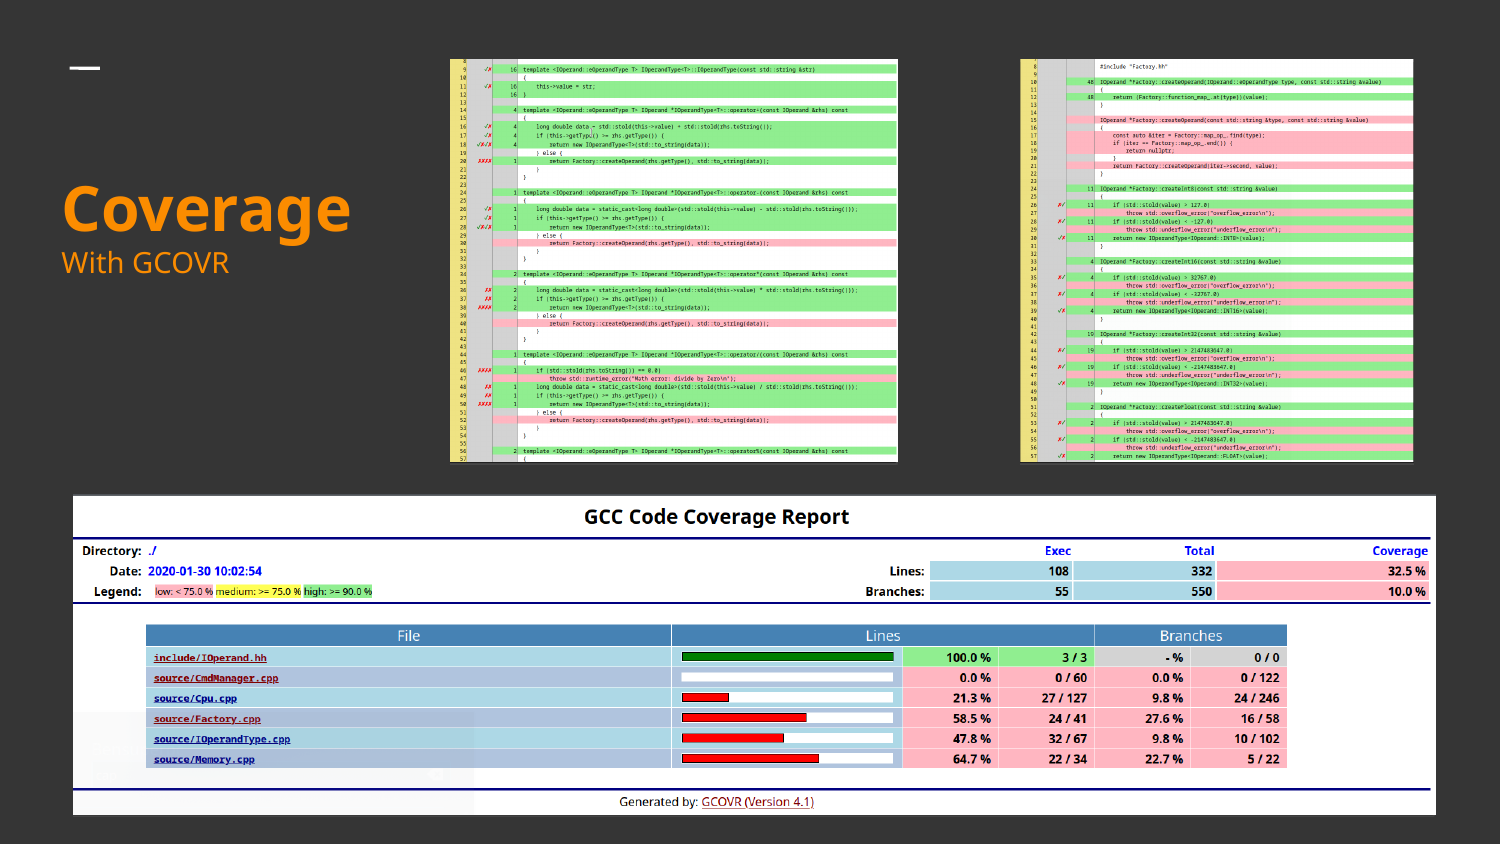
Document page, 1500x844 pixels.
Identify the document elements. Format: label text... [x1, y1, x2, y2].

title Coverage With GCOVR [46, 79, 379, 442]
picture [1020, 59, 1414, 462]
picture [450, 59, 898, 462]
picture [73, 494, 1436, 815]
